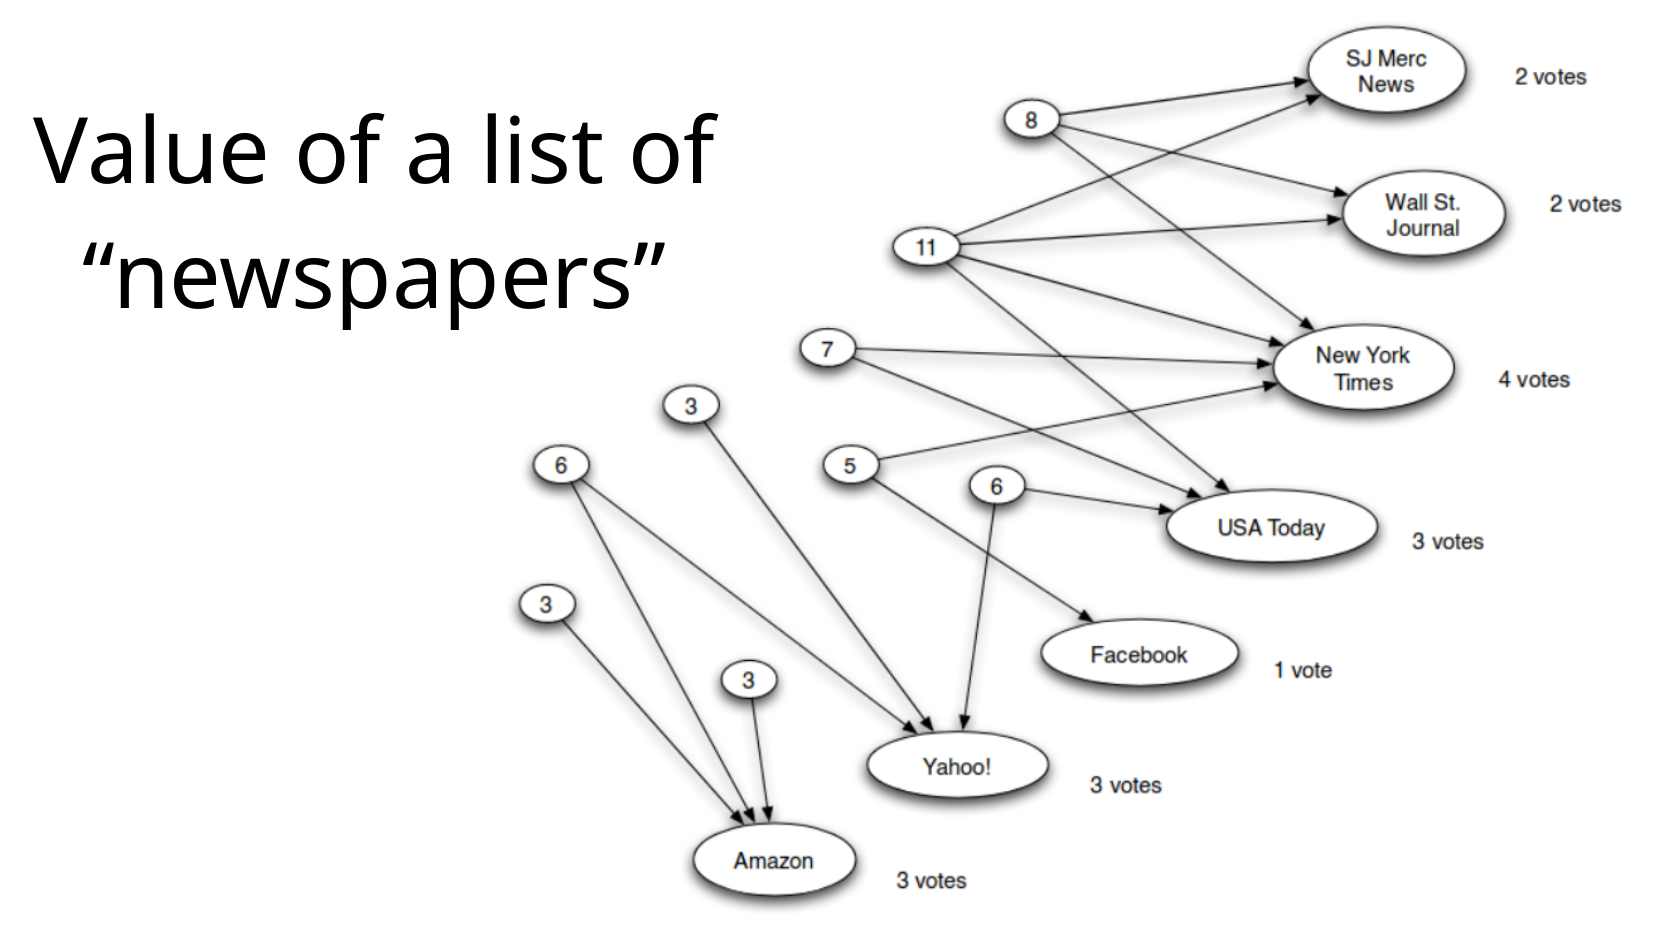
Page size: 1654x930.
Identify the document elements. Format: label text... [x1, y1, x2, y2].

picture [390, 0, 1653, 930]
title Value of a list of “newspapers” [0, 1, 751, 420]
